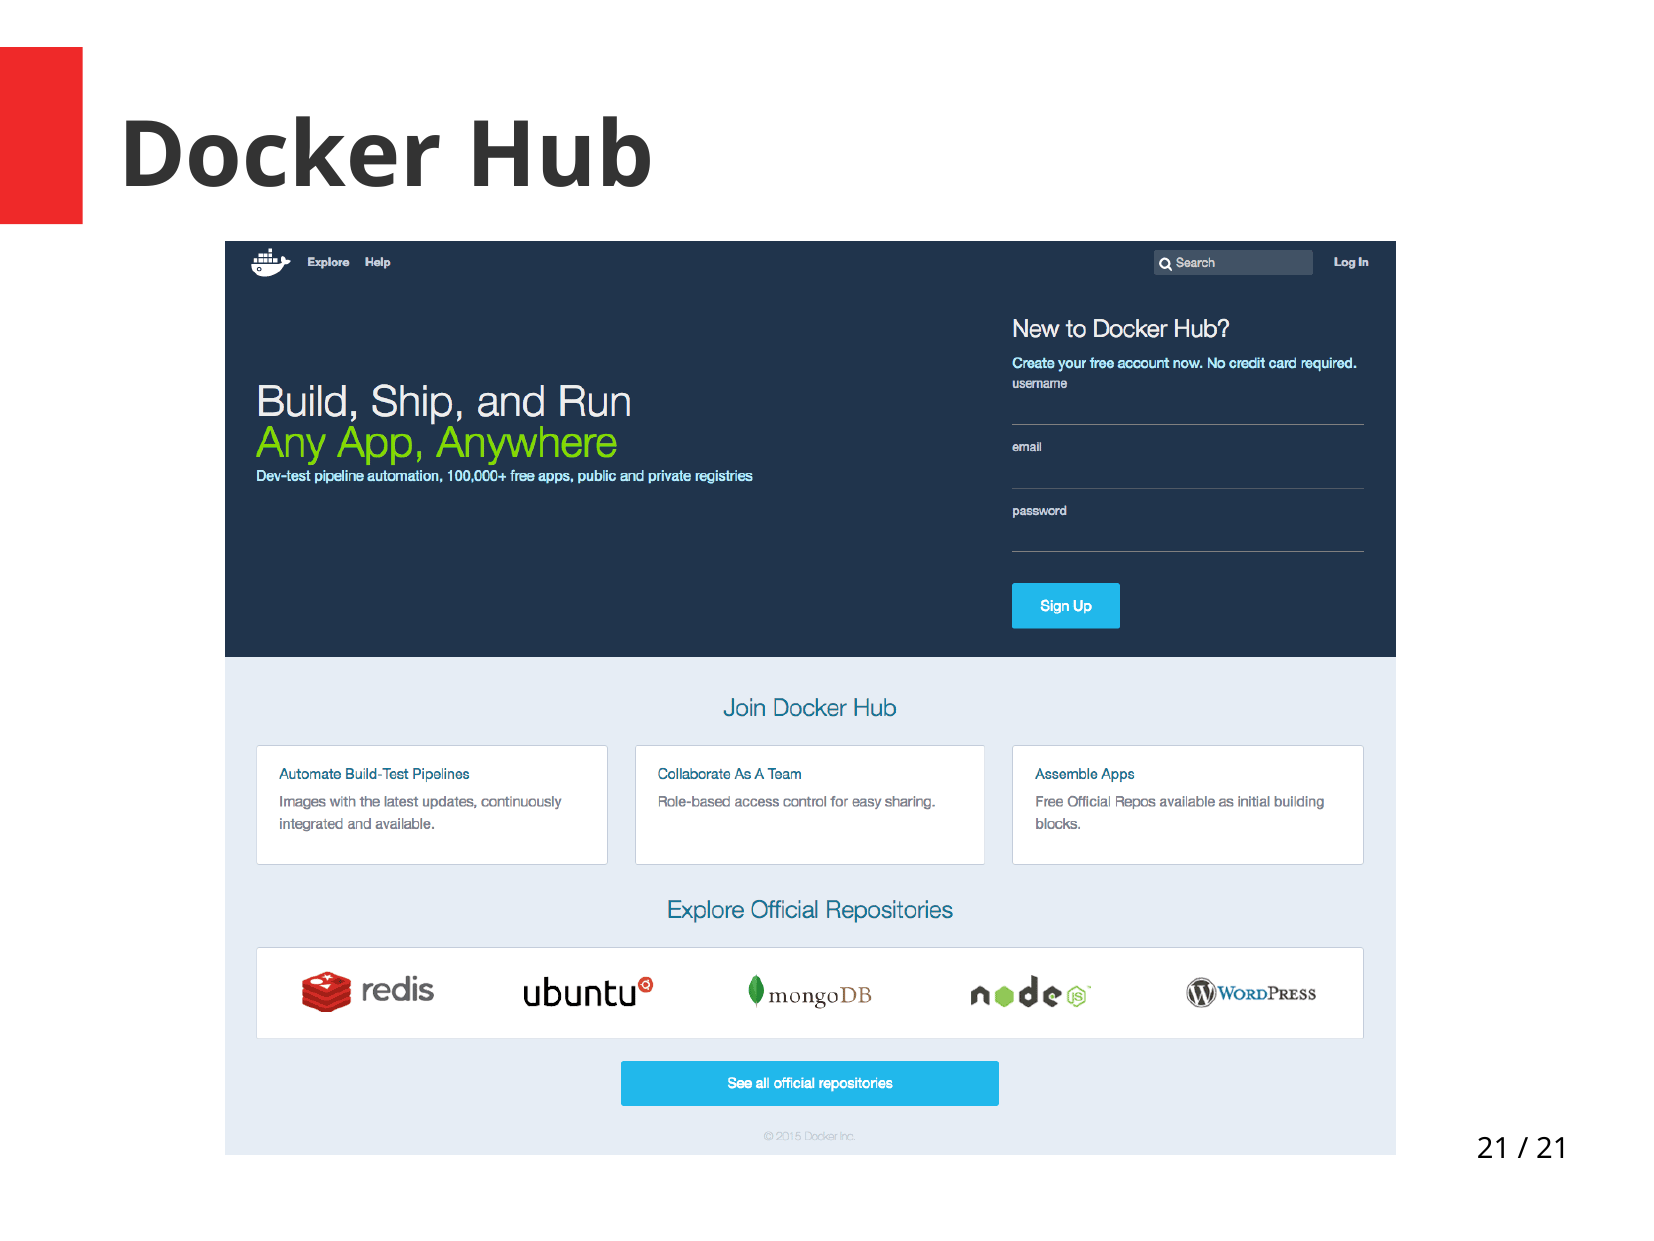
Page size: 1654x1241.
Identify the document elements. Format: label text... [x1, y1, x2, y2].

picture [225, 241, 1396, 1155]
title Docker Hub [118, 49, 1571, 257]
